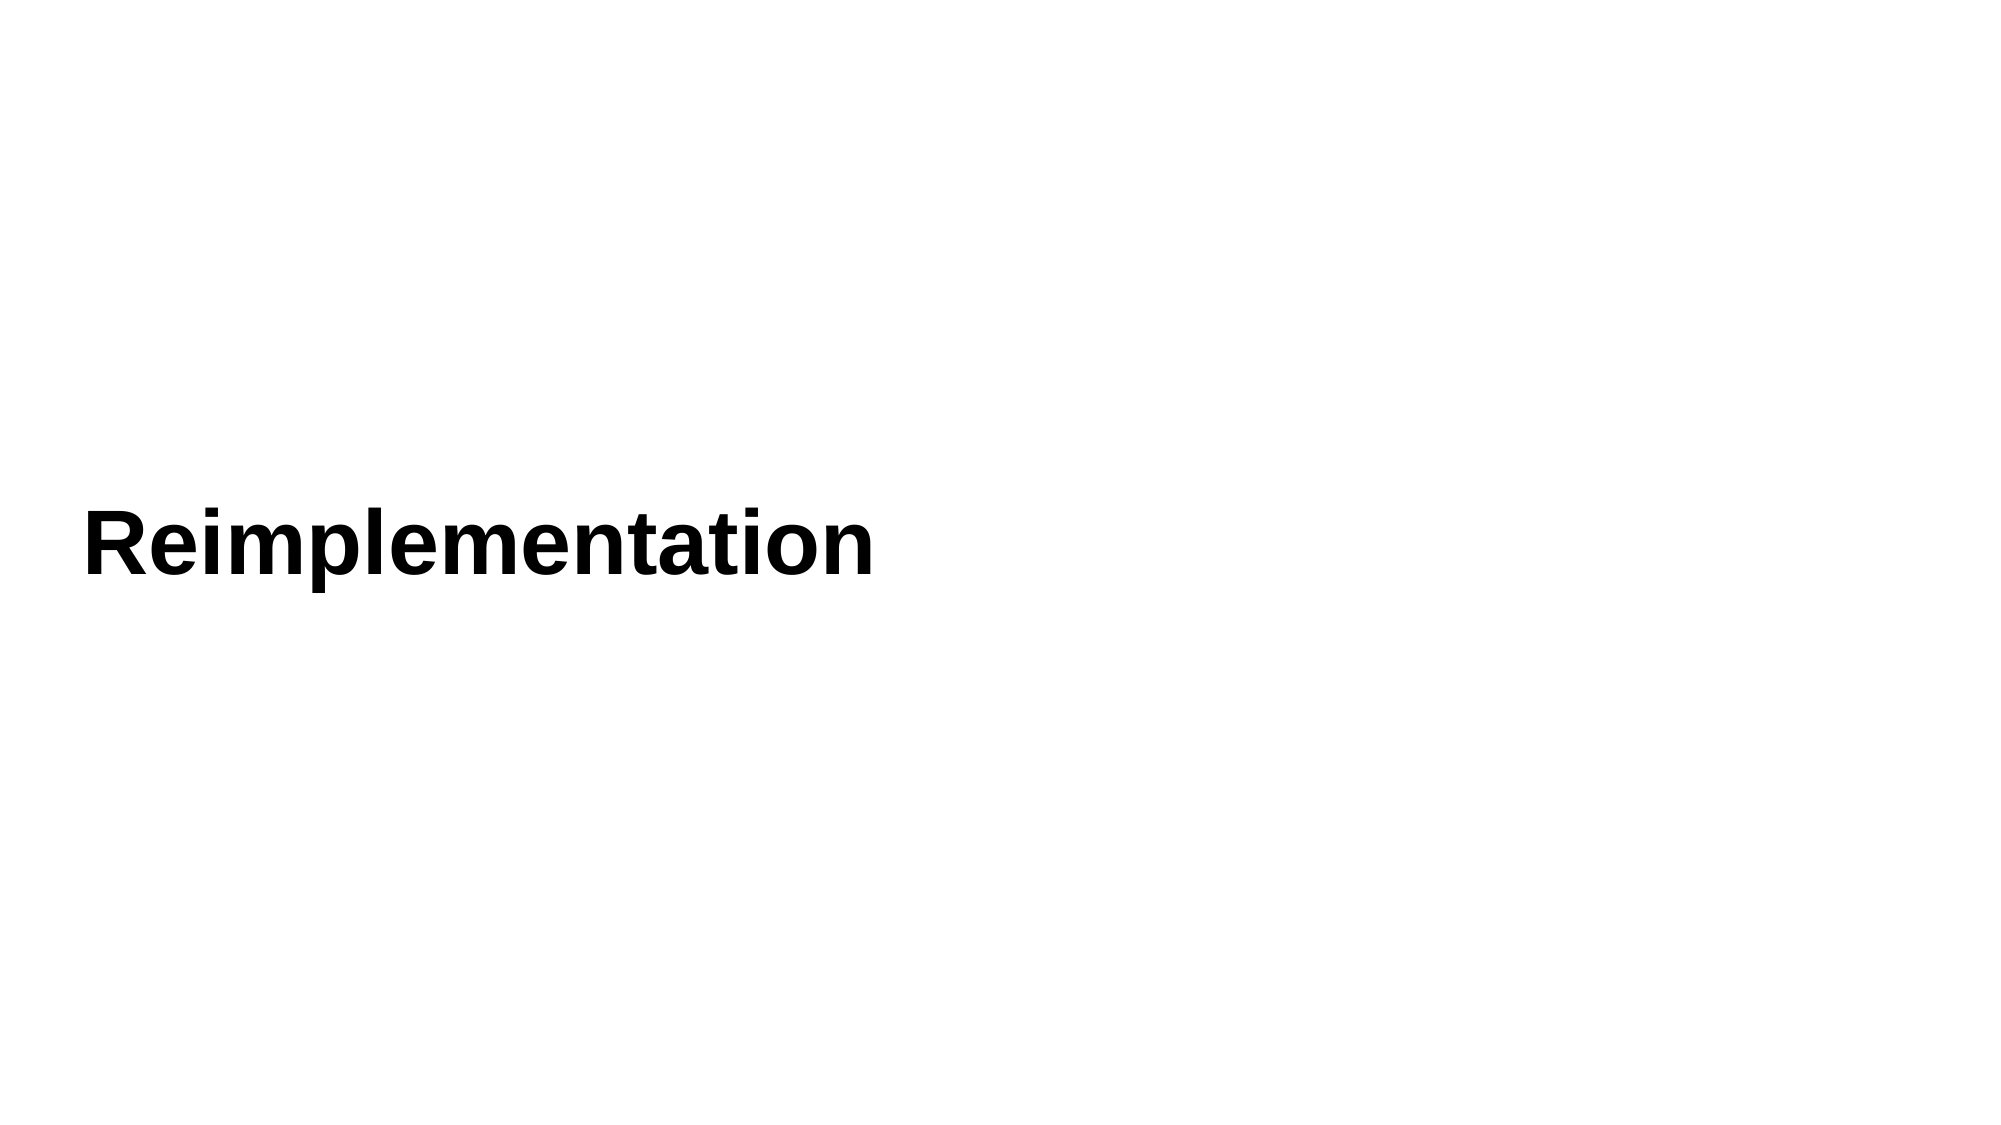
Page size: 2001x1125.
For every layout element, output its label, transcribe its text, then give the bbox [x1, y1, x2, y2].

title Reimplementation [82, 506, 1918, 619]
